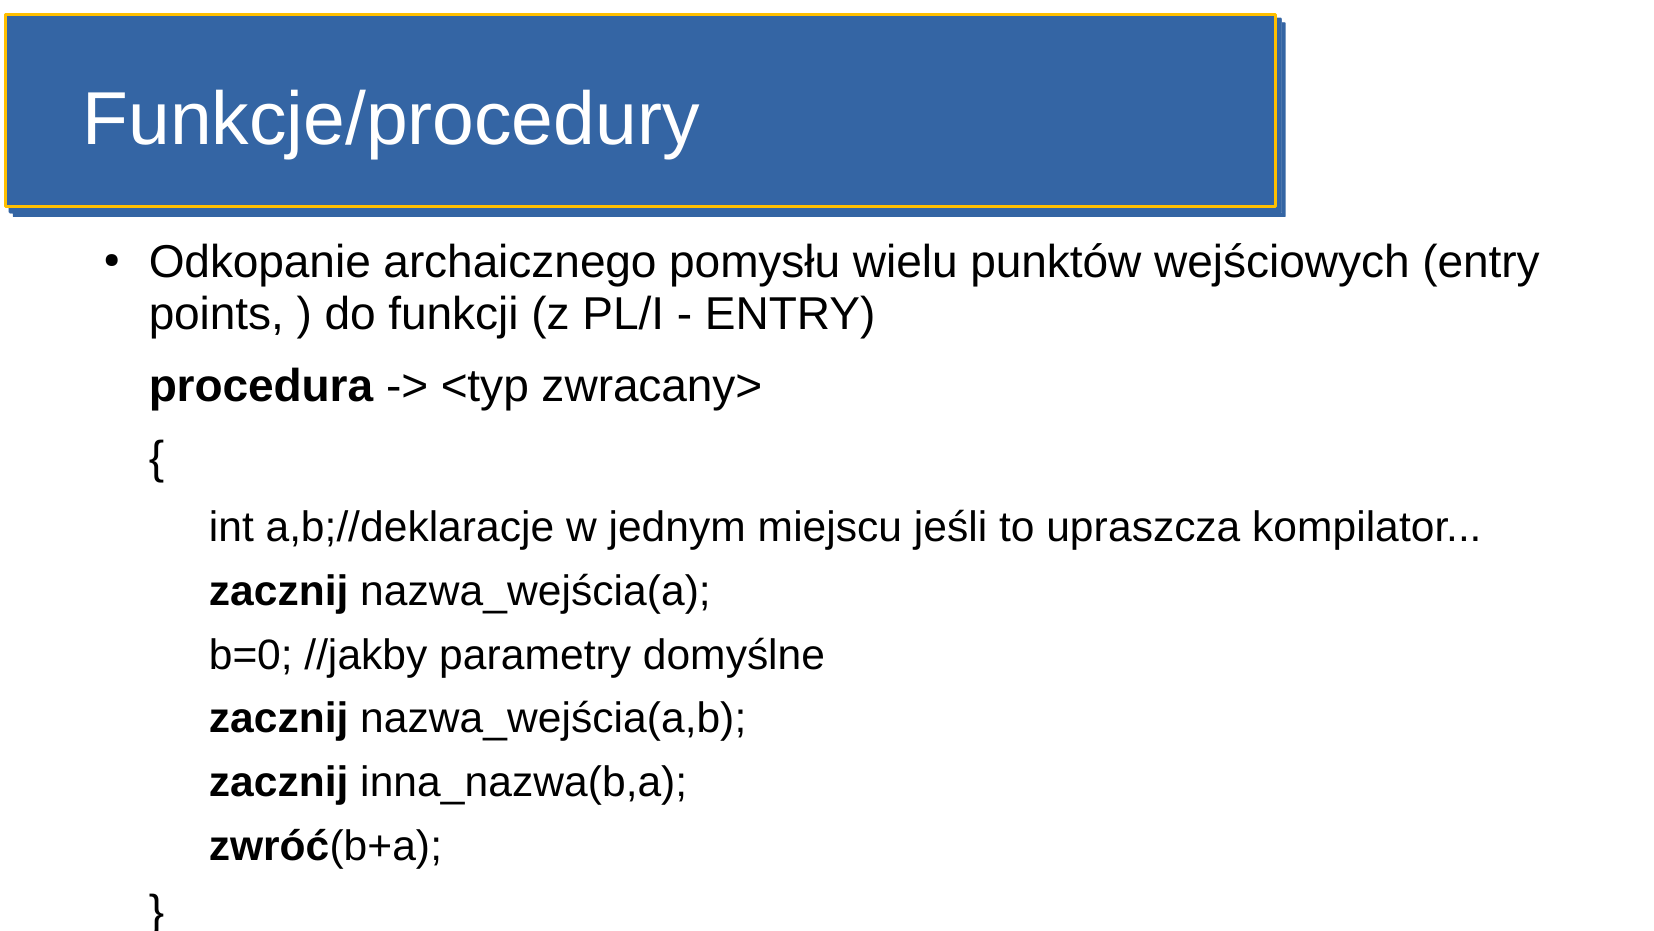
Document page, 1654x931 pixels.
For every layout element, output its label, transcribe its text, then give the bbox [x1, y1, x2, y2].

title Funkcje/procedury [82, 44, 1235, 192]
list Odkopanie archaicznego pomysłu wielu punktów wejściowych (entry points, ) do funkcji (z PL/I - ENTRY) procedura -> <typ zwracany> { int a,b;//deklaracje w jednym miejscu jeśli to upraszcza kompilator... zacznij nazwa_wejścia(a); b=0; //jakby parametry domyślne zacznij nazwa_wejścia(a,b); zacznij inna_nazwa(b,a); zwróć(b+a); } [88, 236, 1565, 931]
